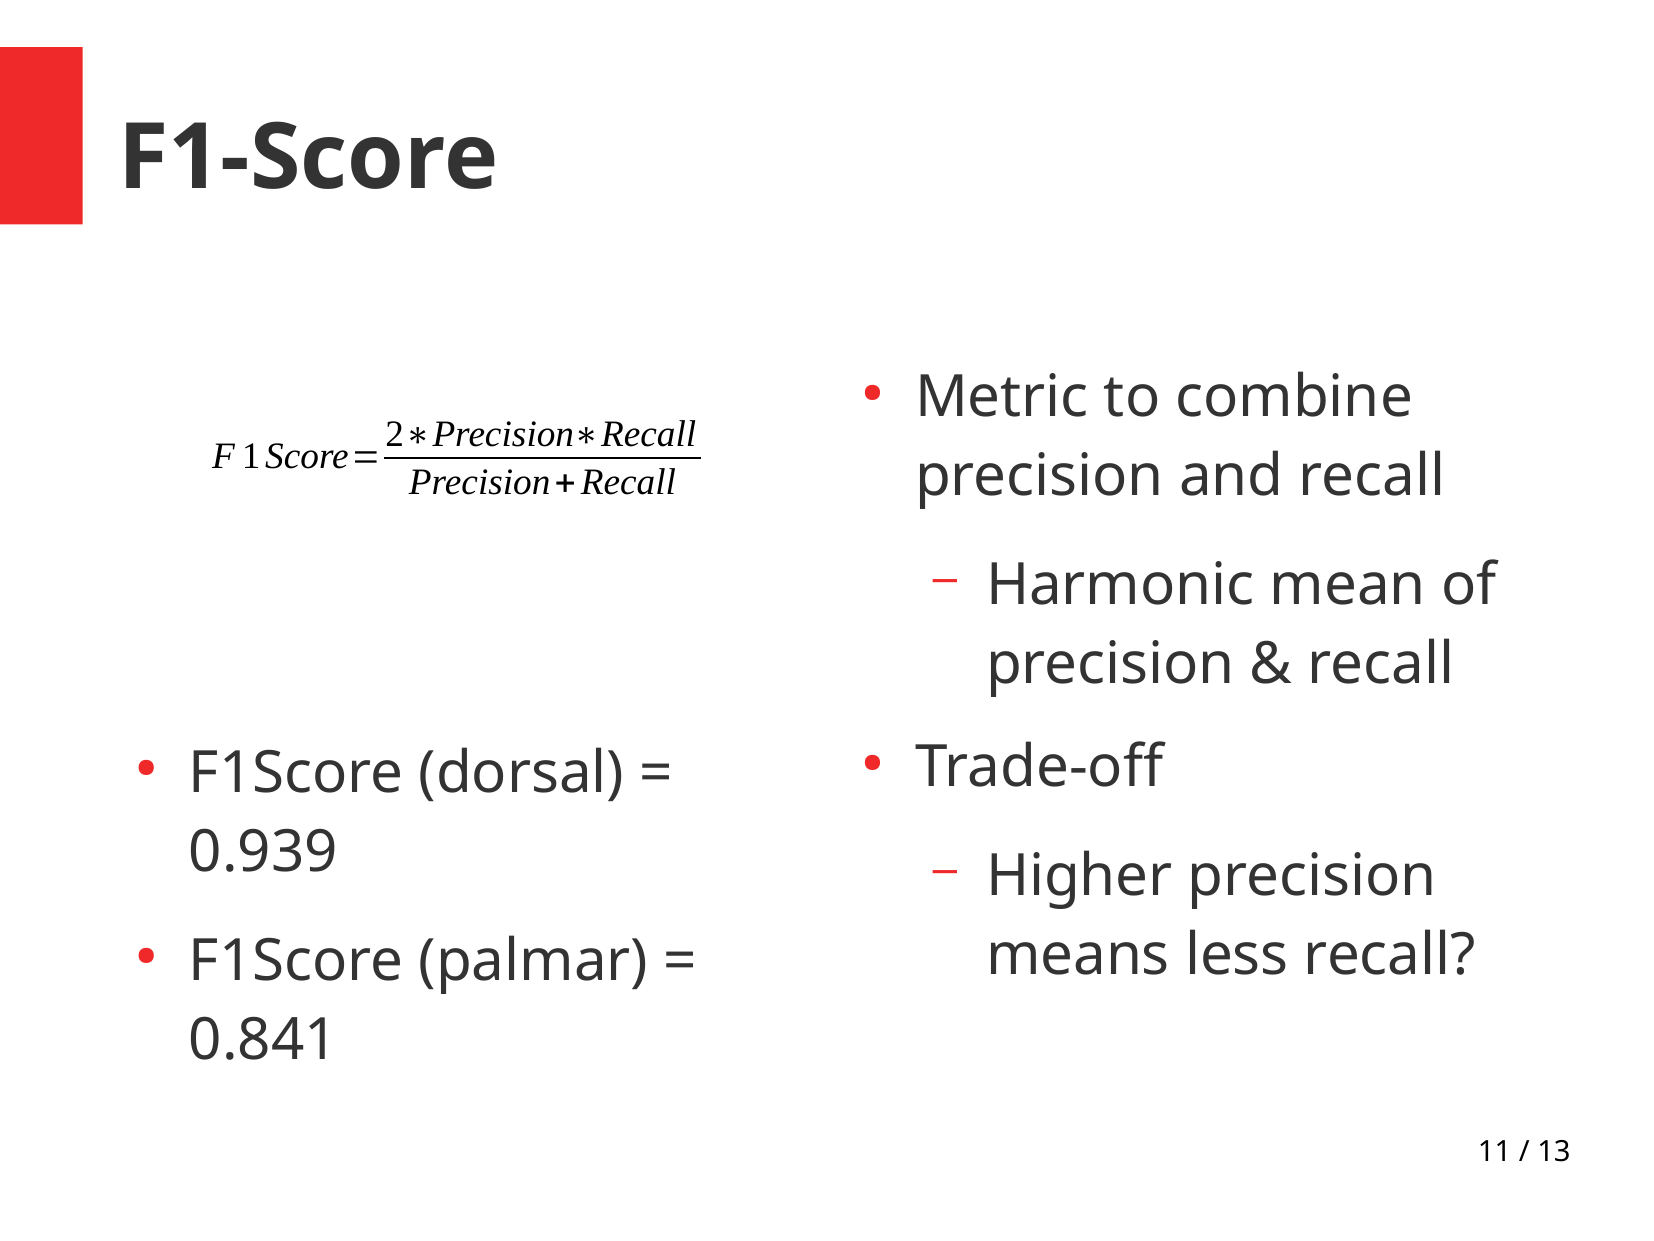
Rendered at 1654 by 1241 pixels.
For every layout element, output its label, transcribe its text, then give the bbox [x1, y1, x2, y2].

list F1Score (dorsal) = 0.939 F1Score (palmar) = 0.841 [118, 730, 810, 1074]
list Metric to combine precision and recall Harmonic mean of precision & recall Trade-off Higher precision means less recall? [844, 354, 1536, 1074]
chart [204, 413, 709, 502]
title F1-Score [118, 49, 1571, 257]
